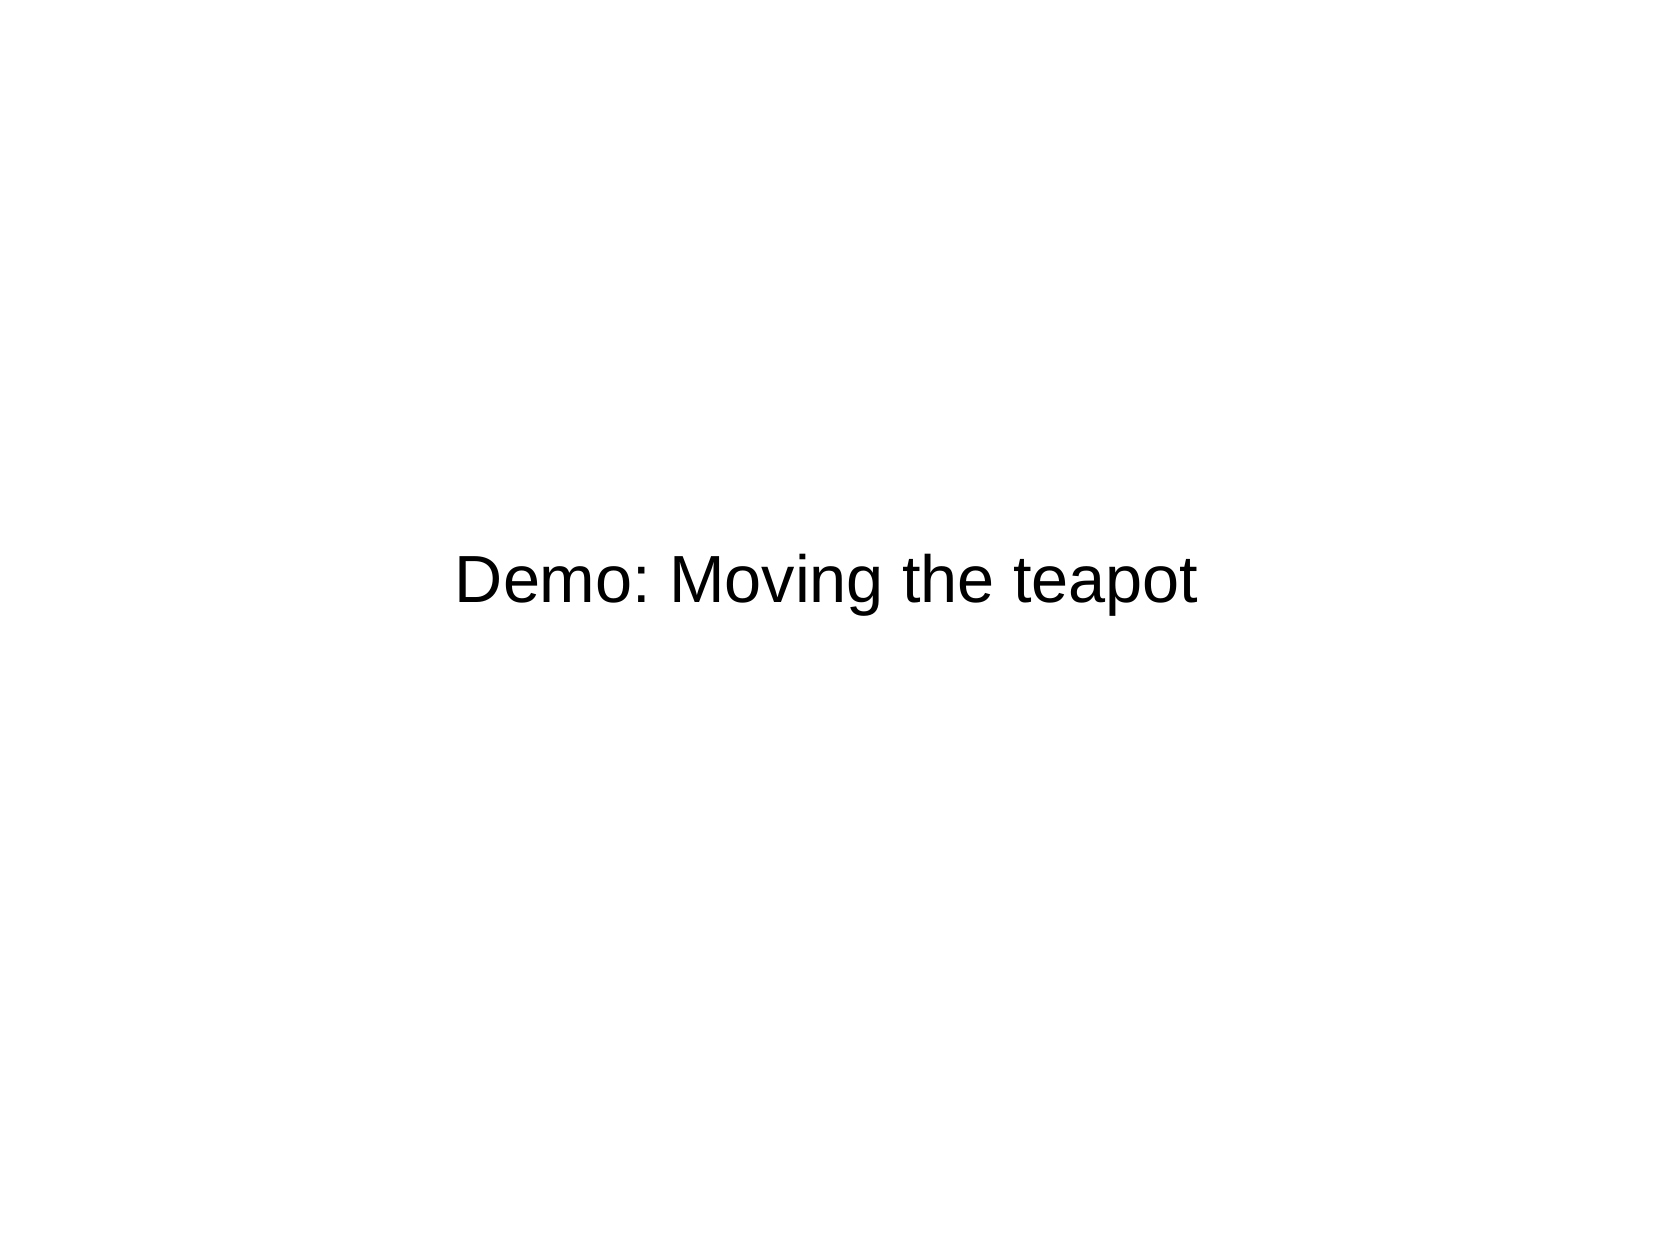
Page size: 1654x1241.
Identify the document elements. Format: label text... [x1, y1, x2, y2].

subtitle Demo: Moving the teapot [82, 49, 1571, 1109]
